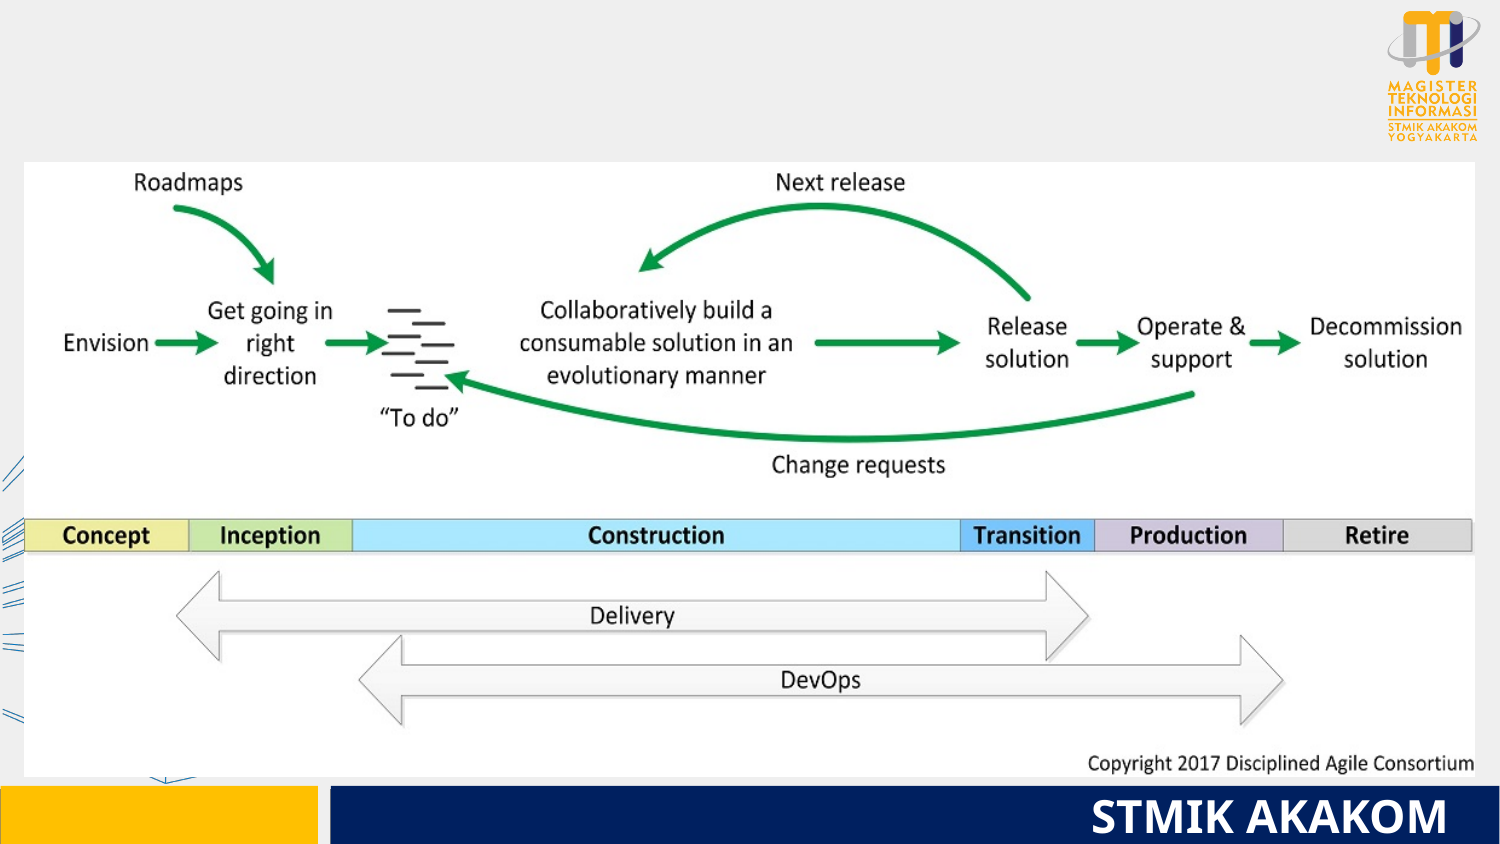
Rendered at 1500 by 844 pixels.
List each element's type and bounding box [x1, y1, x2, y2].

picture [0, 162, 1475, 786]
picture [1338, 5, 1500, 150]
